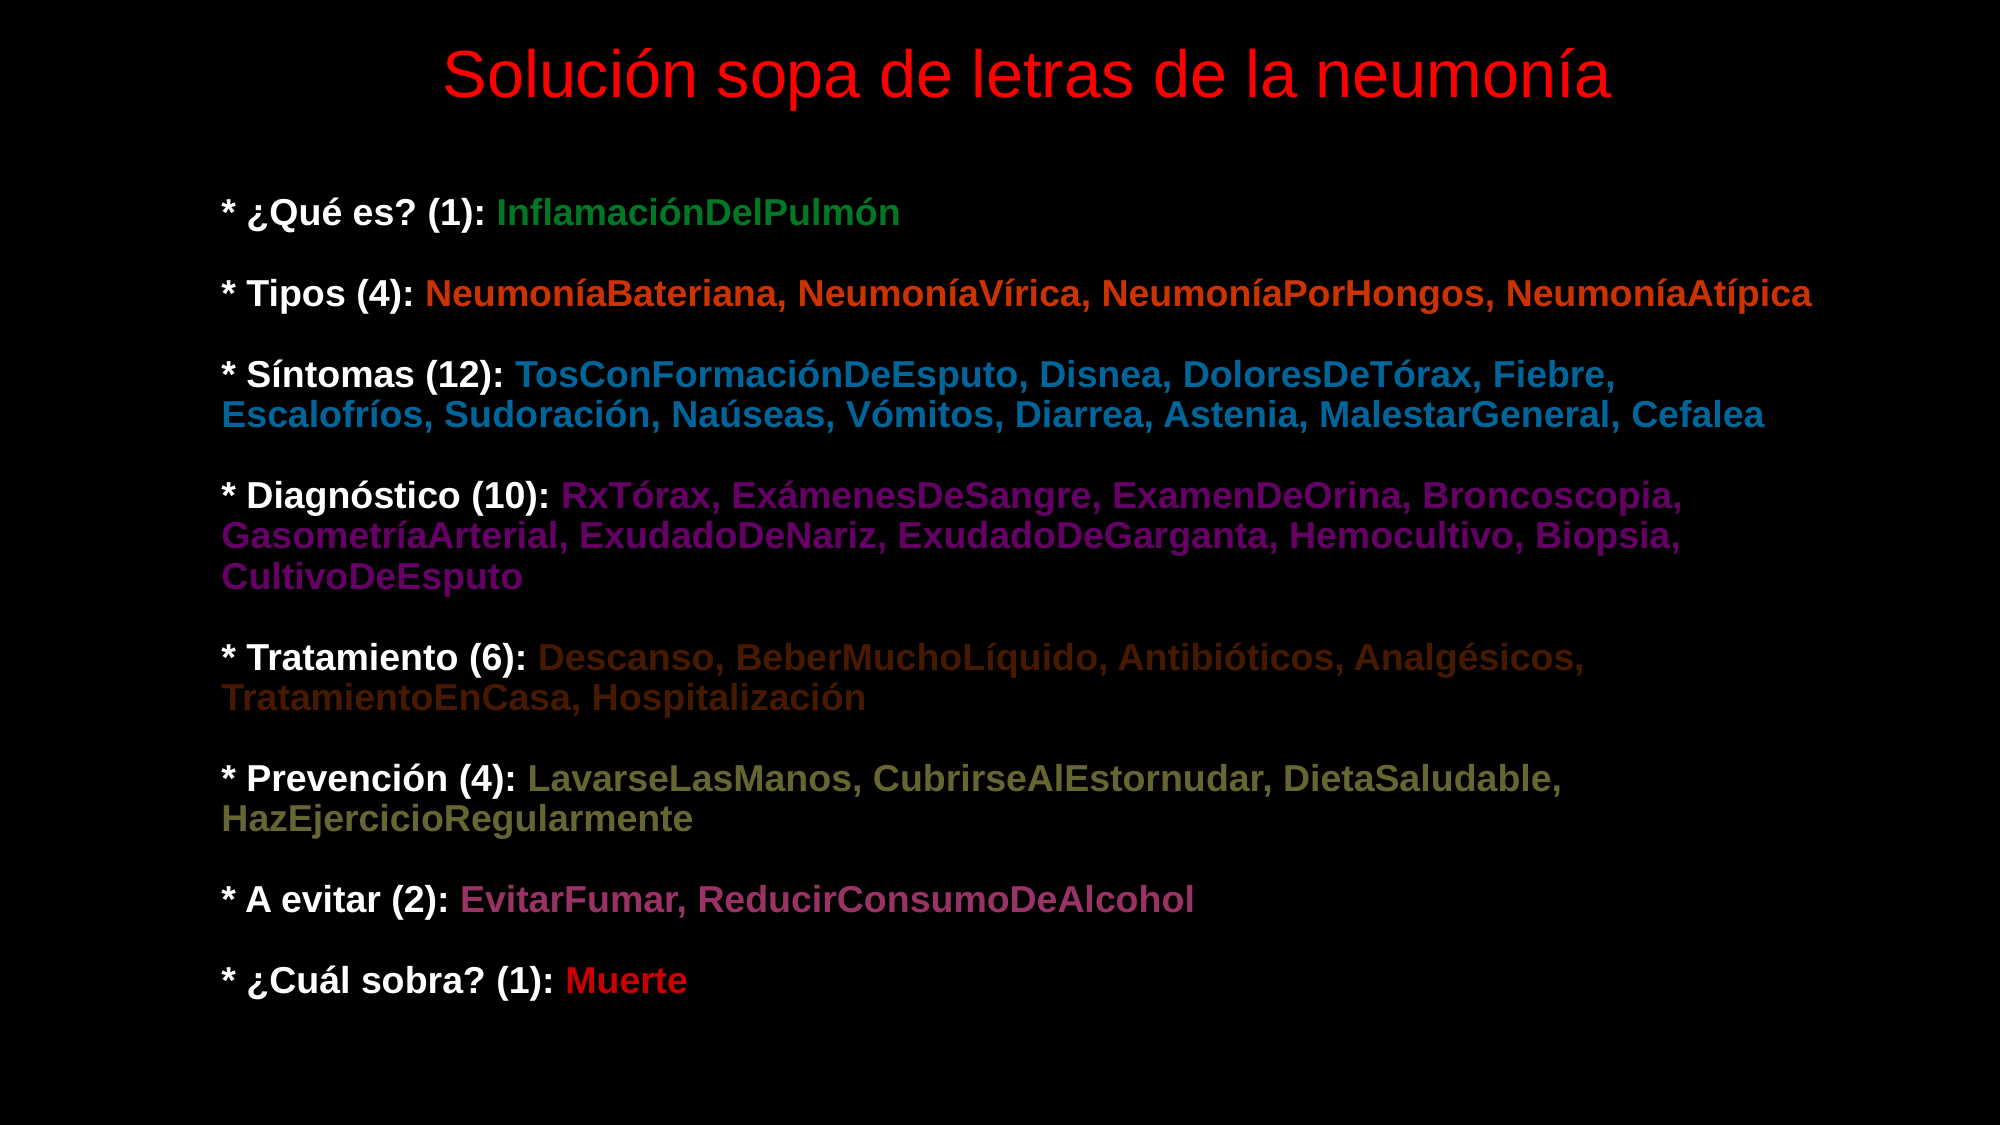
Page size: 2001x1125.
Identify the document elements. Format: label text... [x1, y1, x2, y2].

text_box Solución sopa de letras de la neumonía [360, 43, 1695, 185]
list * ¿Qué es? (1): InflamaciónDelPulmón * Tipos (4): NeumoníaBateriana, NeumoníaVírica, NeumoníaPorHongos, NeumoníaAtípica * Síntomas (12): TosConFormaciónDeEsputo, Disnea, DoloresDeTórax, Fiebre, Escalofríos, Sudoración, Naúseas, Vómitos, Diarrea, Astenia, MalestarGeneral, Cefalea * Diagnóstico (10): RxTórax, ExámenesDeSangre, ExamenDeOrina, Broncoscopia, GasometríaArterial, ExudadoDeNariz, ExudadoDeGarganta, Hemocultivo, Biopsia, CultivoDeEsputo * Tratamiento (6): Descanso, BeberMuchoLíquido, Antibióticos, Analgésicos, TratamientoEnCasa, Hospitalización * Prevención (4): LavarseLasManos, CubrirseAlEstornudar, DietaSaludable, HazEjercicioRegularmente * A evitar (2): EvitarFumar, ReducirConsumoDeAlcohol * ¿Cuál sobra? (1): Muerte [206, 185, 1837, 1086]
